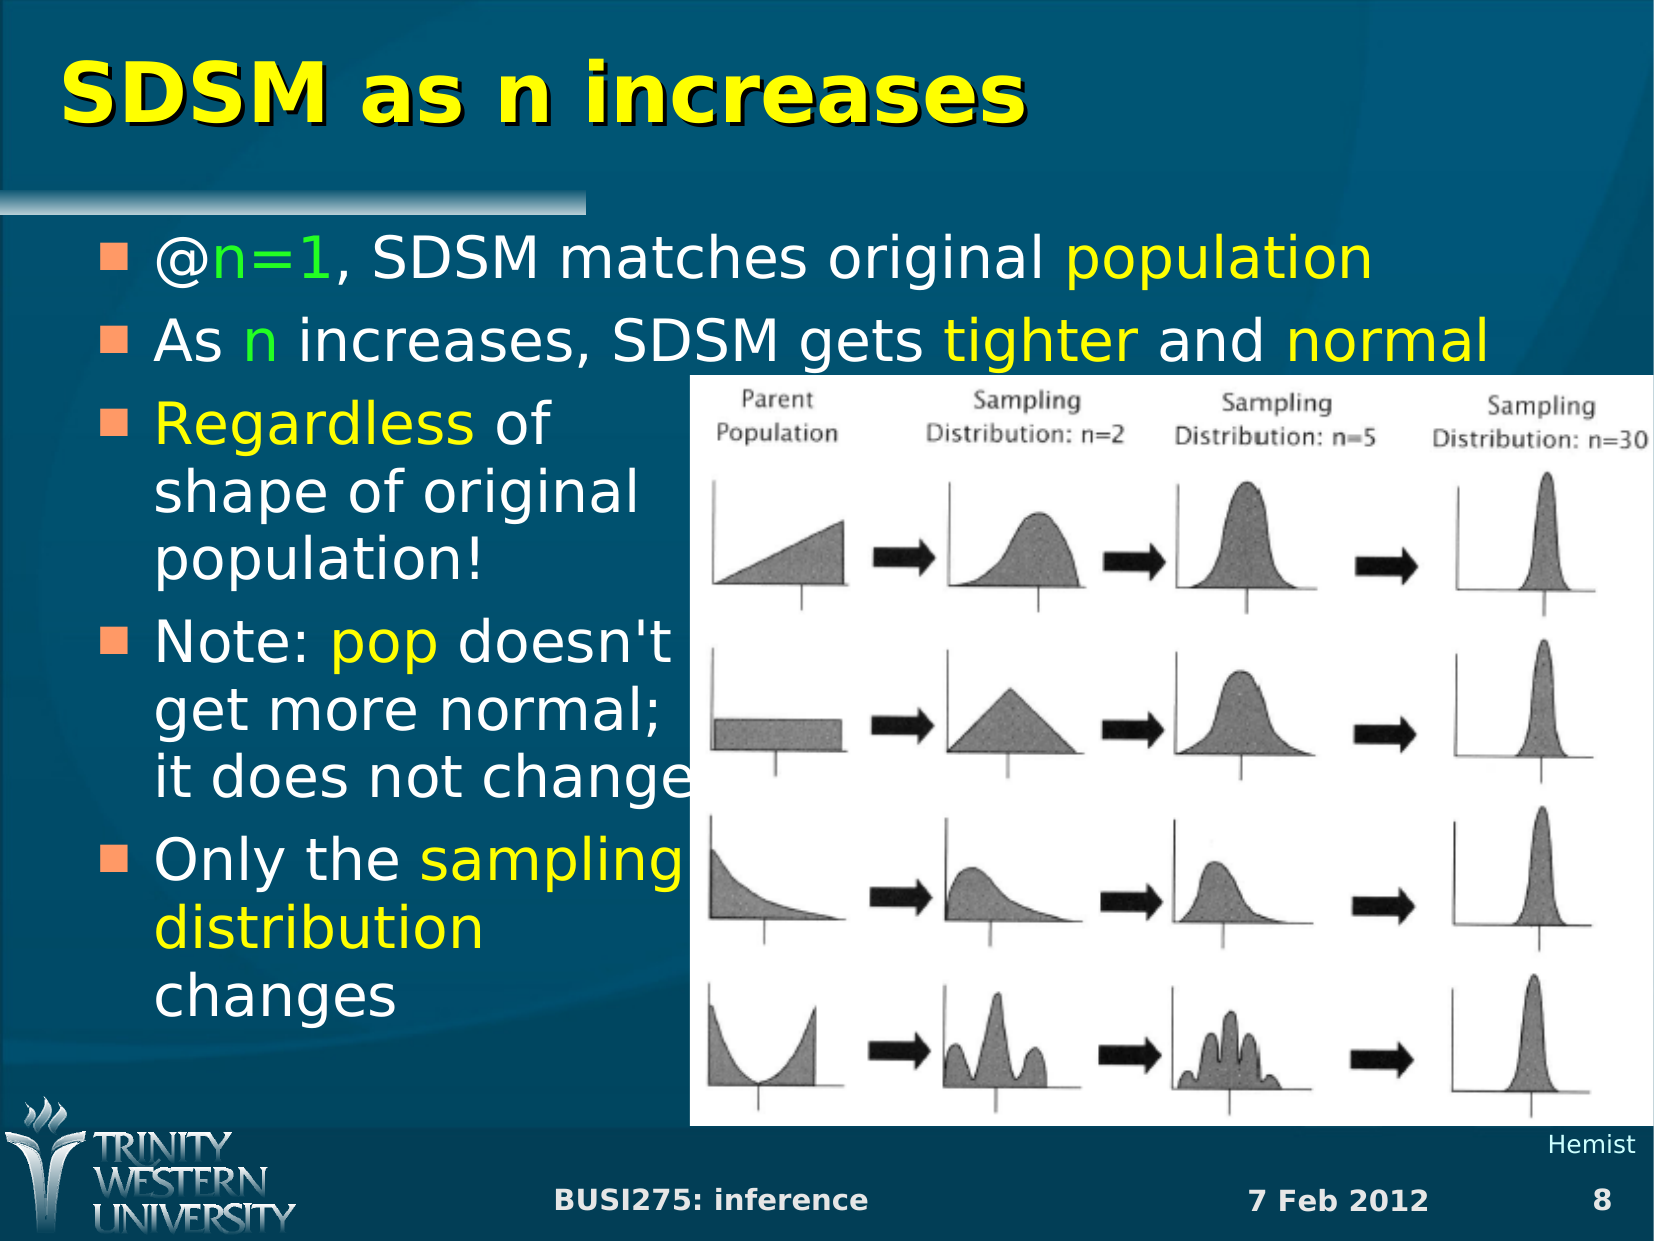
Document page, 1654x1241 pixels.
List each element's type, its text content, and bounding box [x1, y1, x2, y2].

picture [689, 376, 1654, 1126]
picture [38, 1227, 54, 1232]
title SDSM as n increases [59, 2, 1548, 190]
list @n=1, SDSM matches original population As n increases, SDSM gets tighter and normal Regardless of shape of original population! Note: pop doesn't get more normal; it does not change Only the sampling distribution changes [82, 225, 1591, 1109]
text_box Hemist [1530, 1126, 1654, 1171]
text_box x [38, 1216, 56, 1221]
